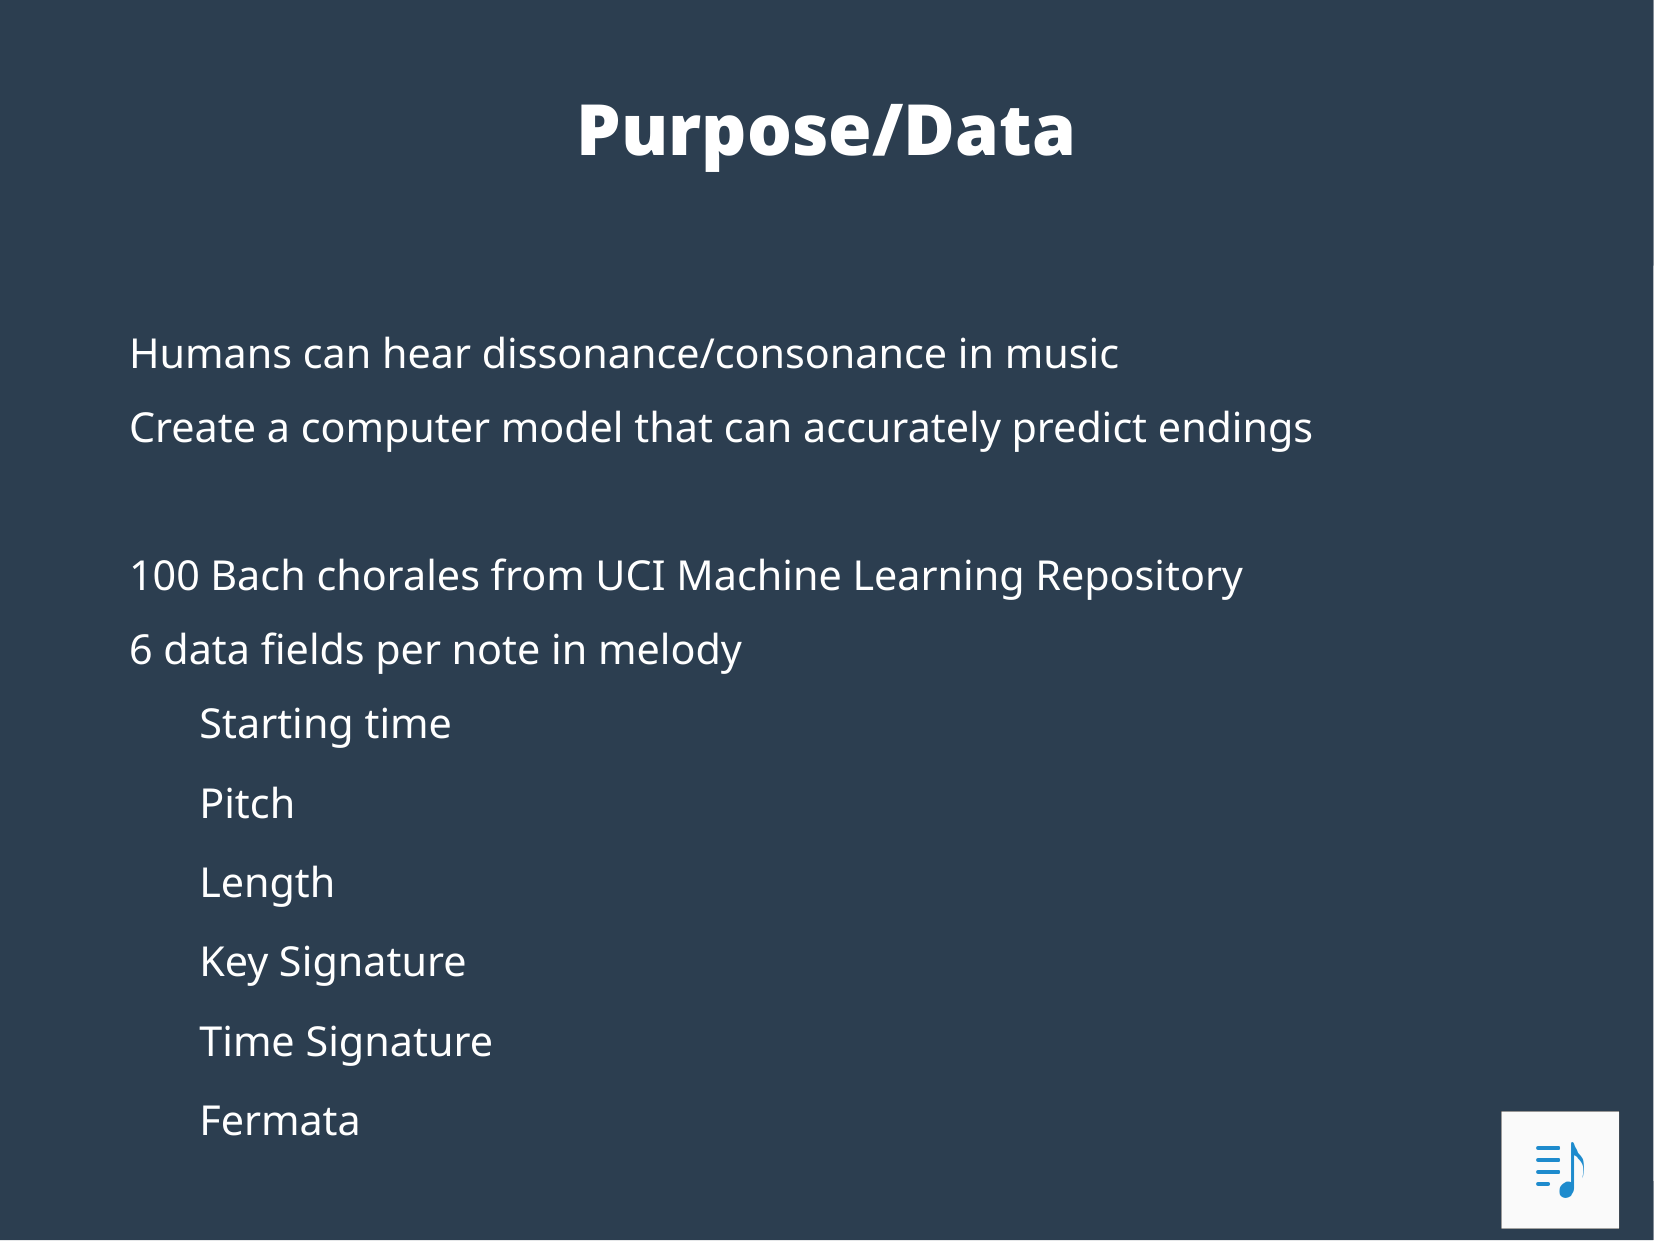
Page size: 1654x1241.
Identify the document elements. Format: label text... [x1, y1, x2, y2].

list Humans can hear dissonance/consonance in music Create a computer model that can accurately predict endings 100 Bach chorales from UCI Machine Learning Repository 6 data fields per note in melody Starting time Pitch Length Key Signature Time Signature Fermata [59, 324, 1595, 1152]
text_box [1500, 1110, 1621, 1231]
title Purpose/Data [59, 49, 1595, 207]
